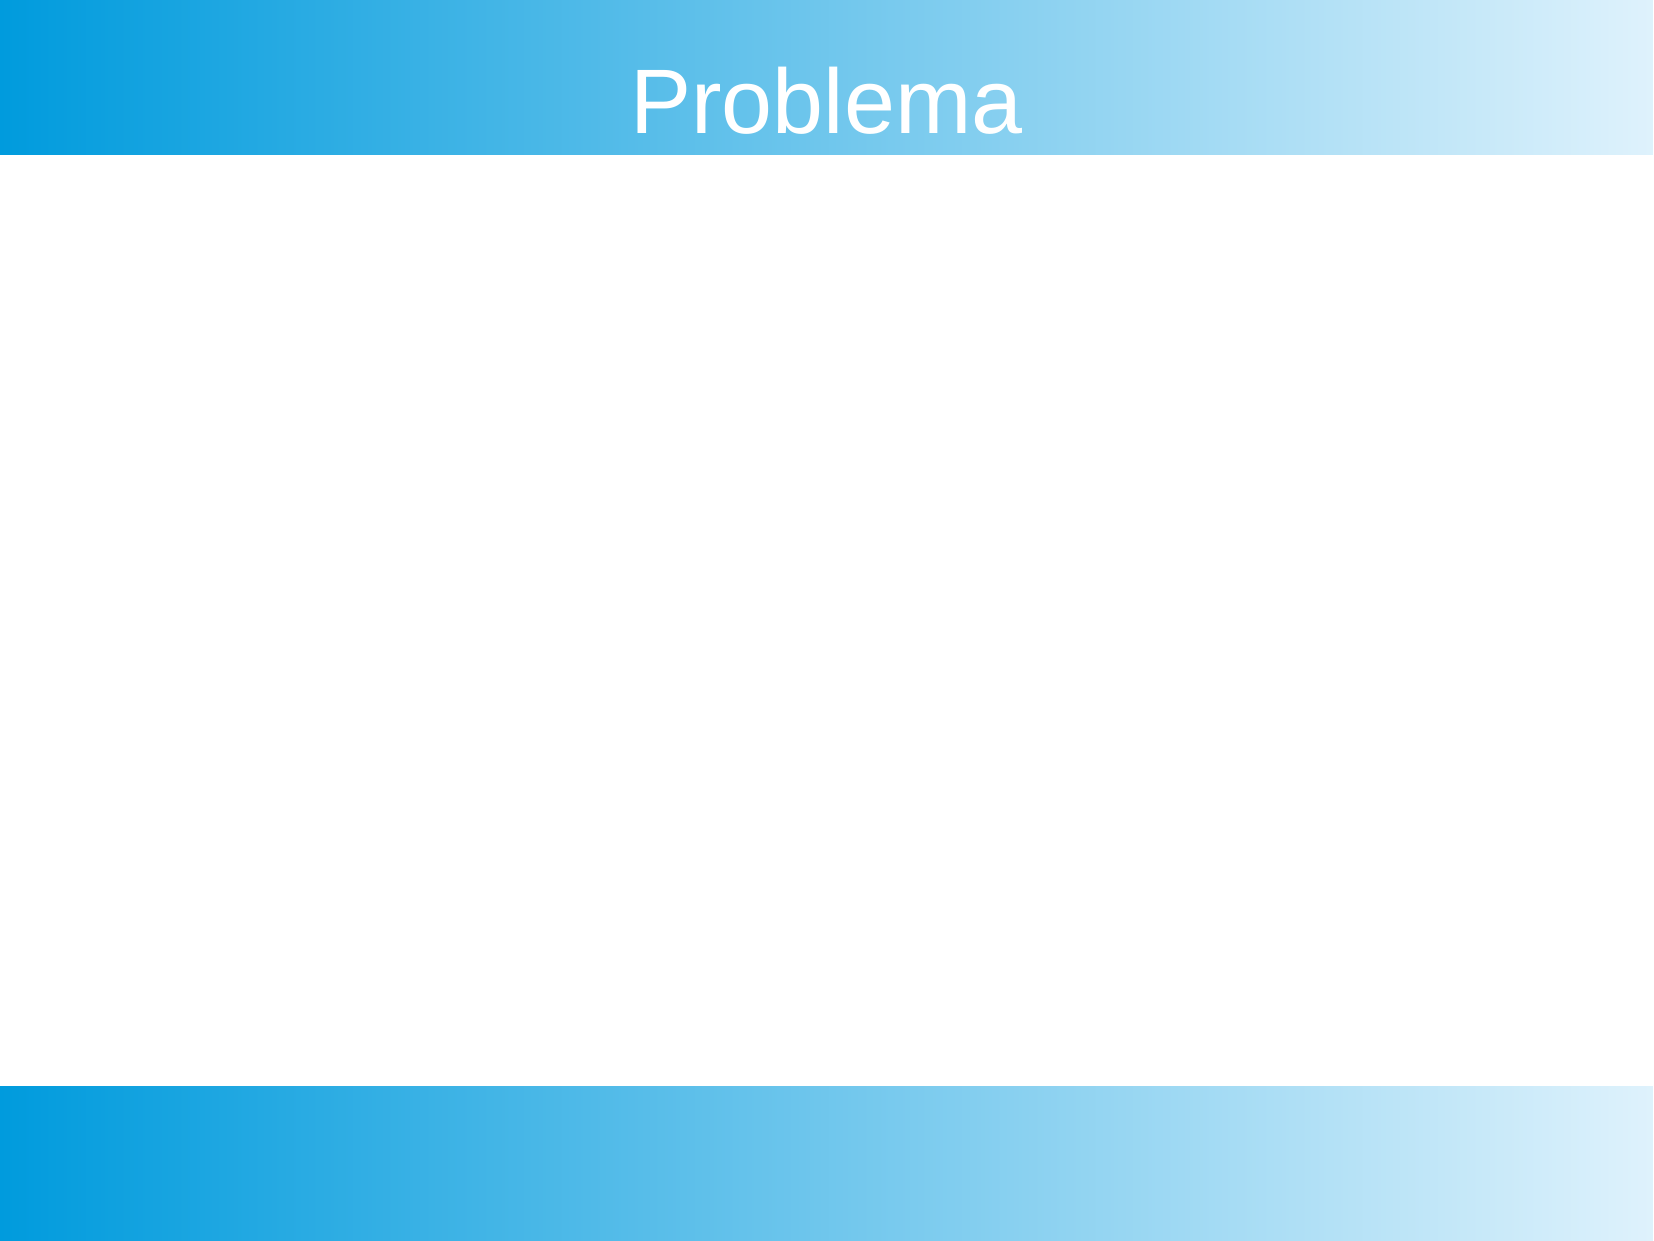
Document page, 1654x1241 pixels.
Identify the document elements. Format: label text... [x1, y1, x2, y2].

title Problema [82, 49, 1571, 155]
